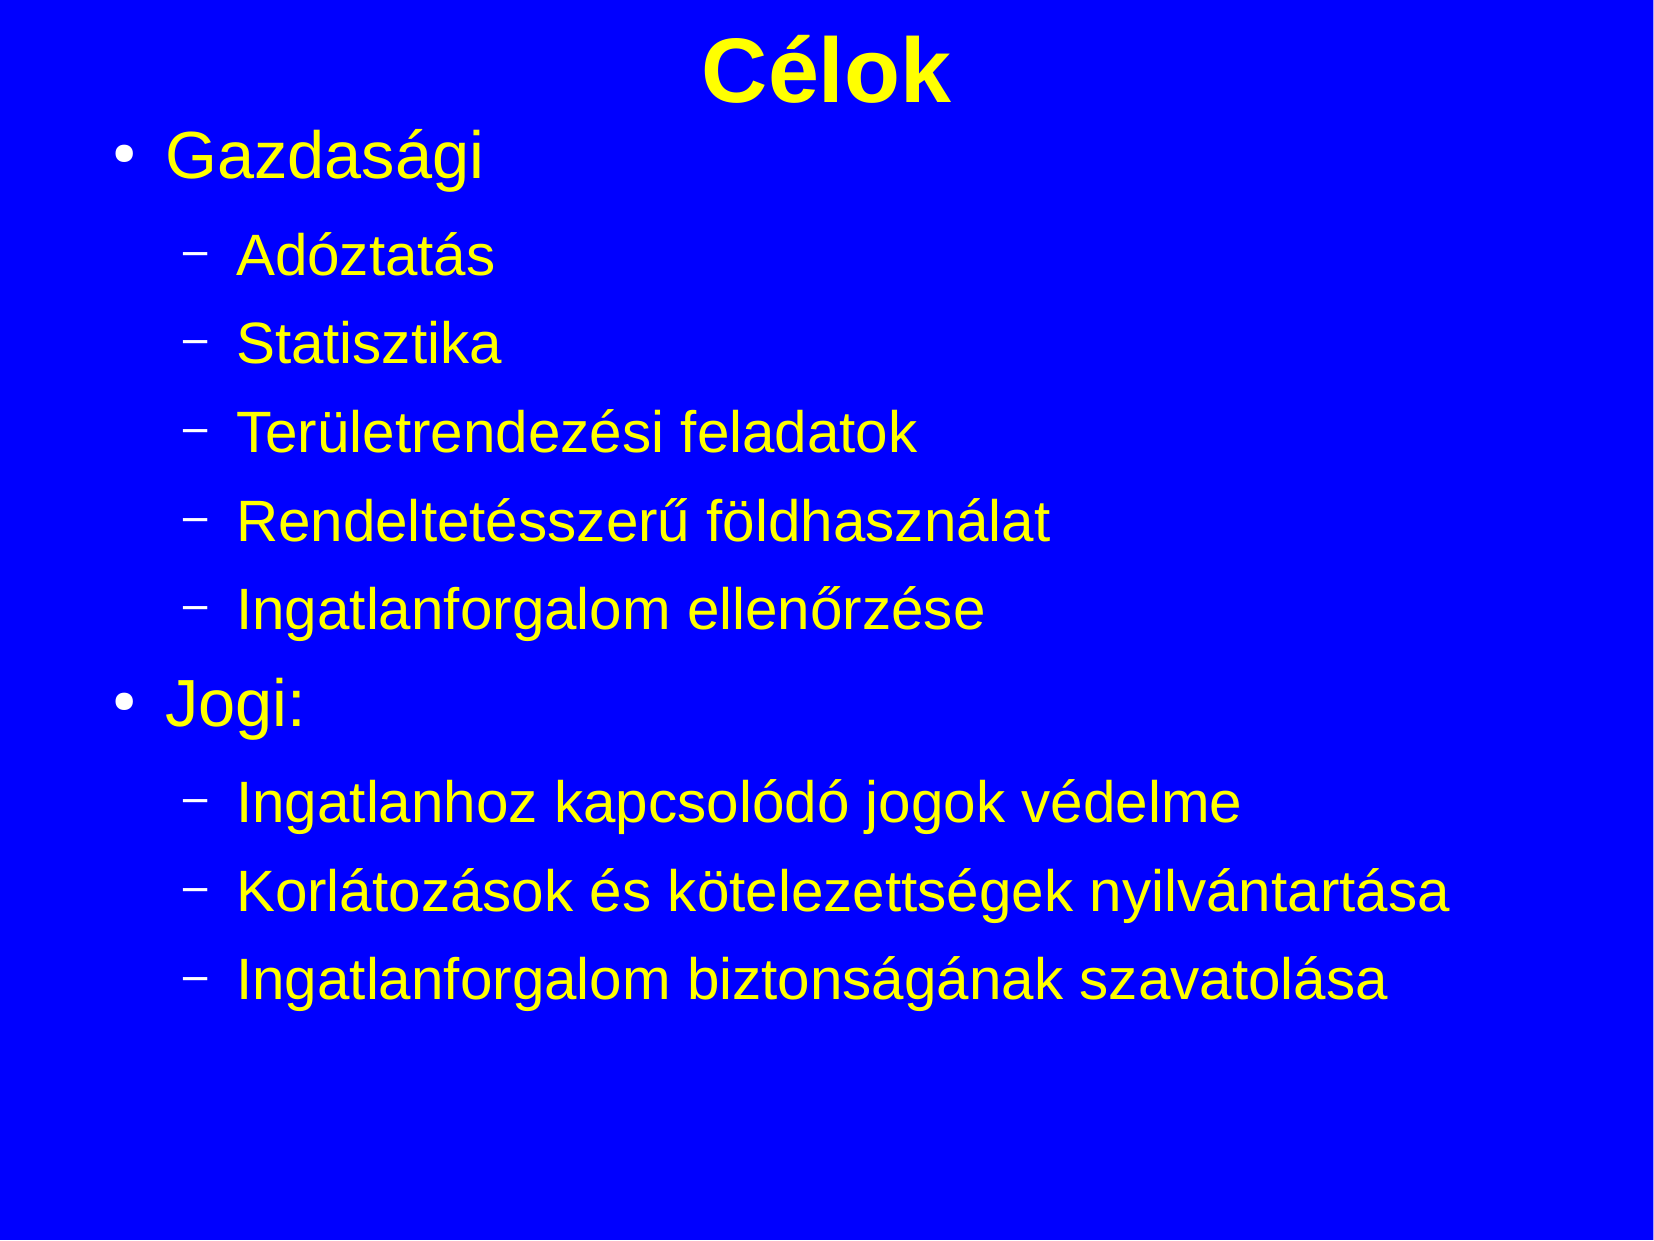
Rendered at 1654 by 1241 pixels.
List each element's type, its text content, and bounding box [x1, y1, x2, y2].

list Gazdasági Adóztatás Statisztika Területrendezési feladatok Rendeltetésszerű földhasználat Ingatlanforgalom ellenőrzése Jogi: Ingatlanhoz kapcsolódó jogok védelme Korlátozások és kötelezettségek nyilvántartása Ingatlanforgalom biztonságának szavatolása [94, 118, 1560, 1205]
title Célok [82, 0, 1571, 142]
